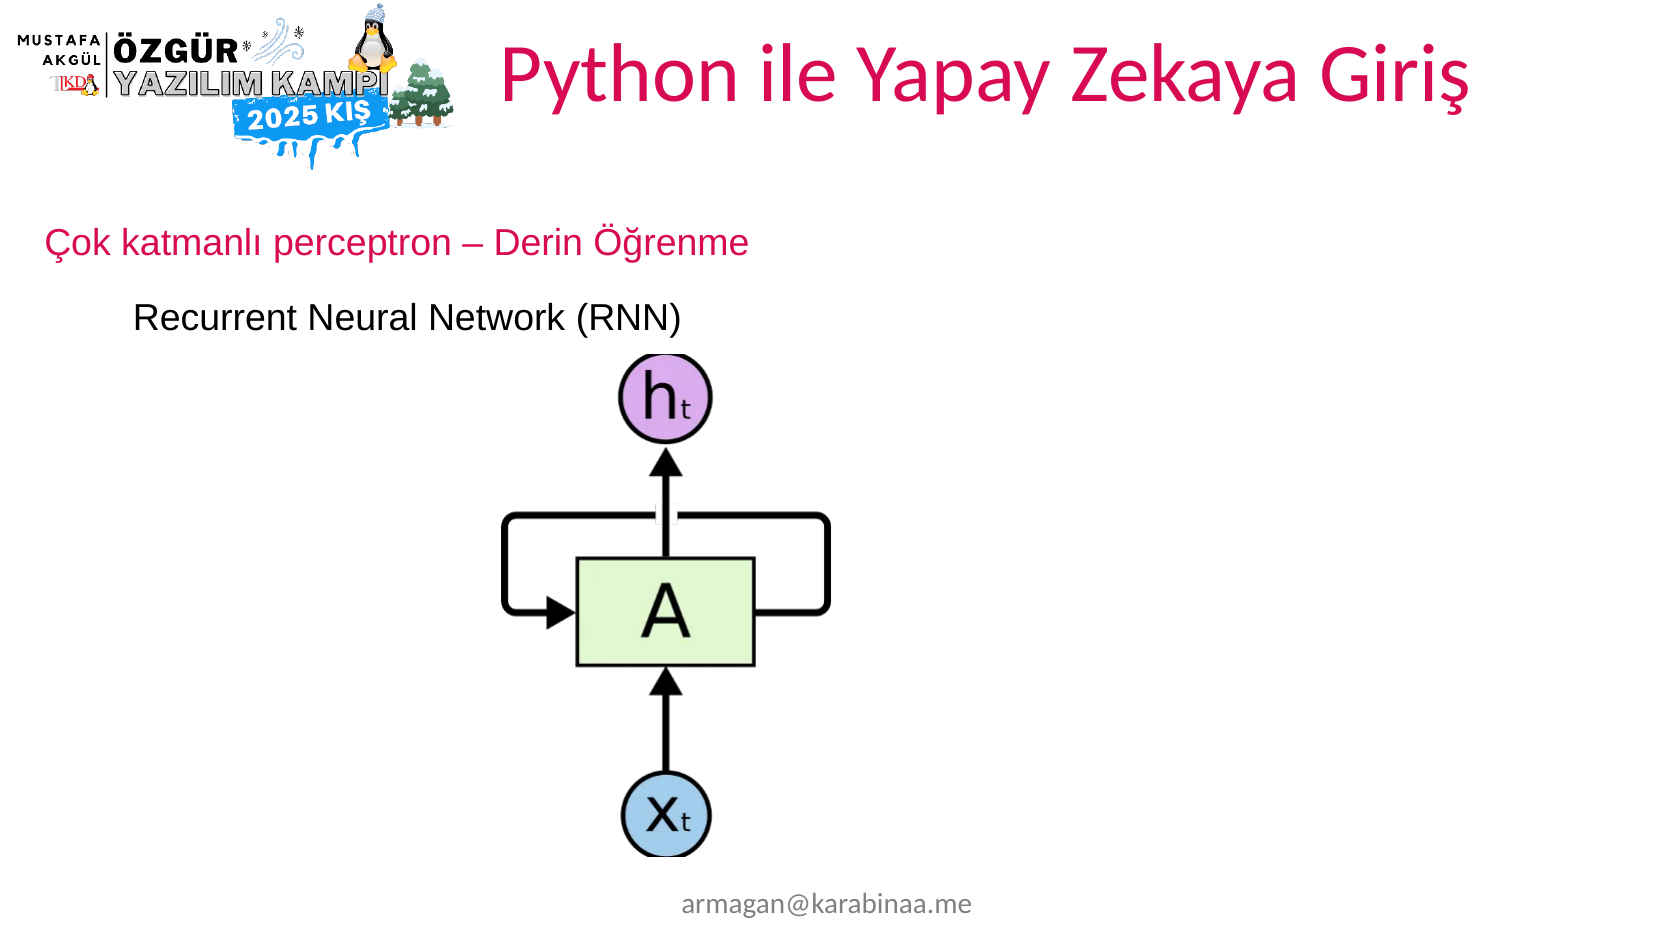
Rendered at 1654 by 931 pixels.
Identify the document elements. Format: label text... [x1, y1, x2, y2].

text_box Recurrent Neural Network (RNN) [118, 289, 857, 389]
picture [0, 0, 463, 177]
text_box Python ile Yapay Zekaya Giriş [484, 10, 1654, 126]
text_box armagan@karabinaa.me [0, 877, 1654, 928]
picture [501, 354, 835, 857]
text_box Çok katmanlı perceptron – Derin Öğrenme [29, 213, 854, 271]
